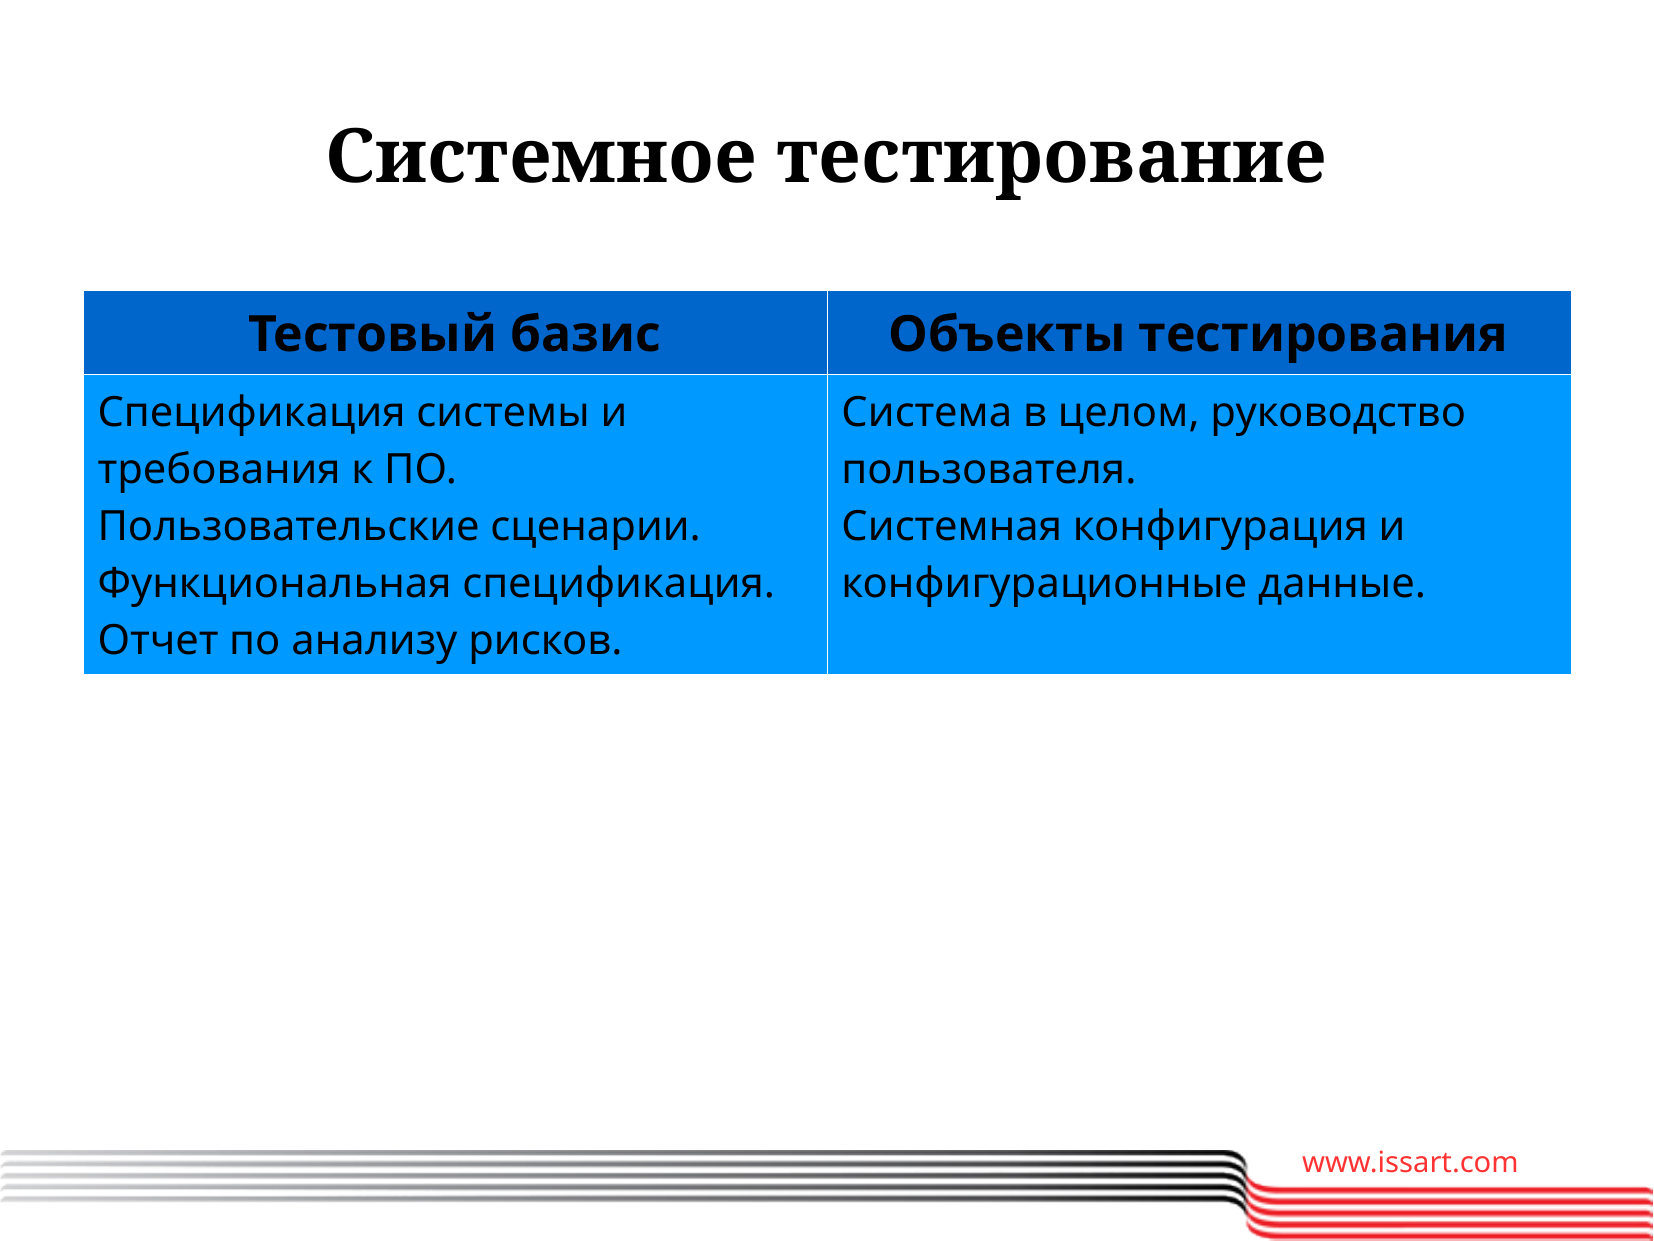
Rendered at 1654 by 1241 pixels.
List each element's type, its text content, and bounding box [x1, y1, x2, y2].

table_cell Система в целом, руководство пользователя. Системная конфигурация и конфигурационные данные. [828, 375, 1571, 674]
table_cell Спецификация системы и требования к ПО. Пользовательские сценарии. Функциональная спецификация. Отчет по анализу рисков. [84, 375, 827, 674]
title Системное тестирование [82, 49, 1571, 257]
picture [0, 1150, 1653, 1241]
text_box www.issart.com [1287, 1133, 1619, 1184]
table_header Тестовый базис [84, 291, 827, 374]
table_header Объекты тестирования [828, 291, 1571, 374]
